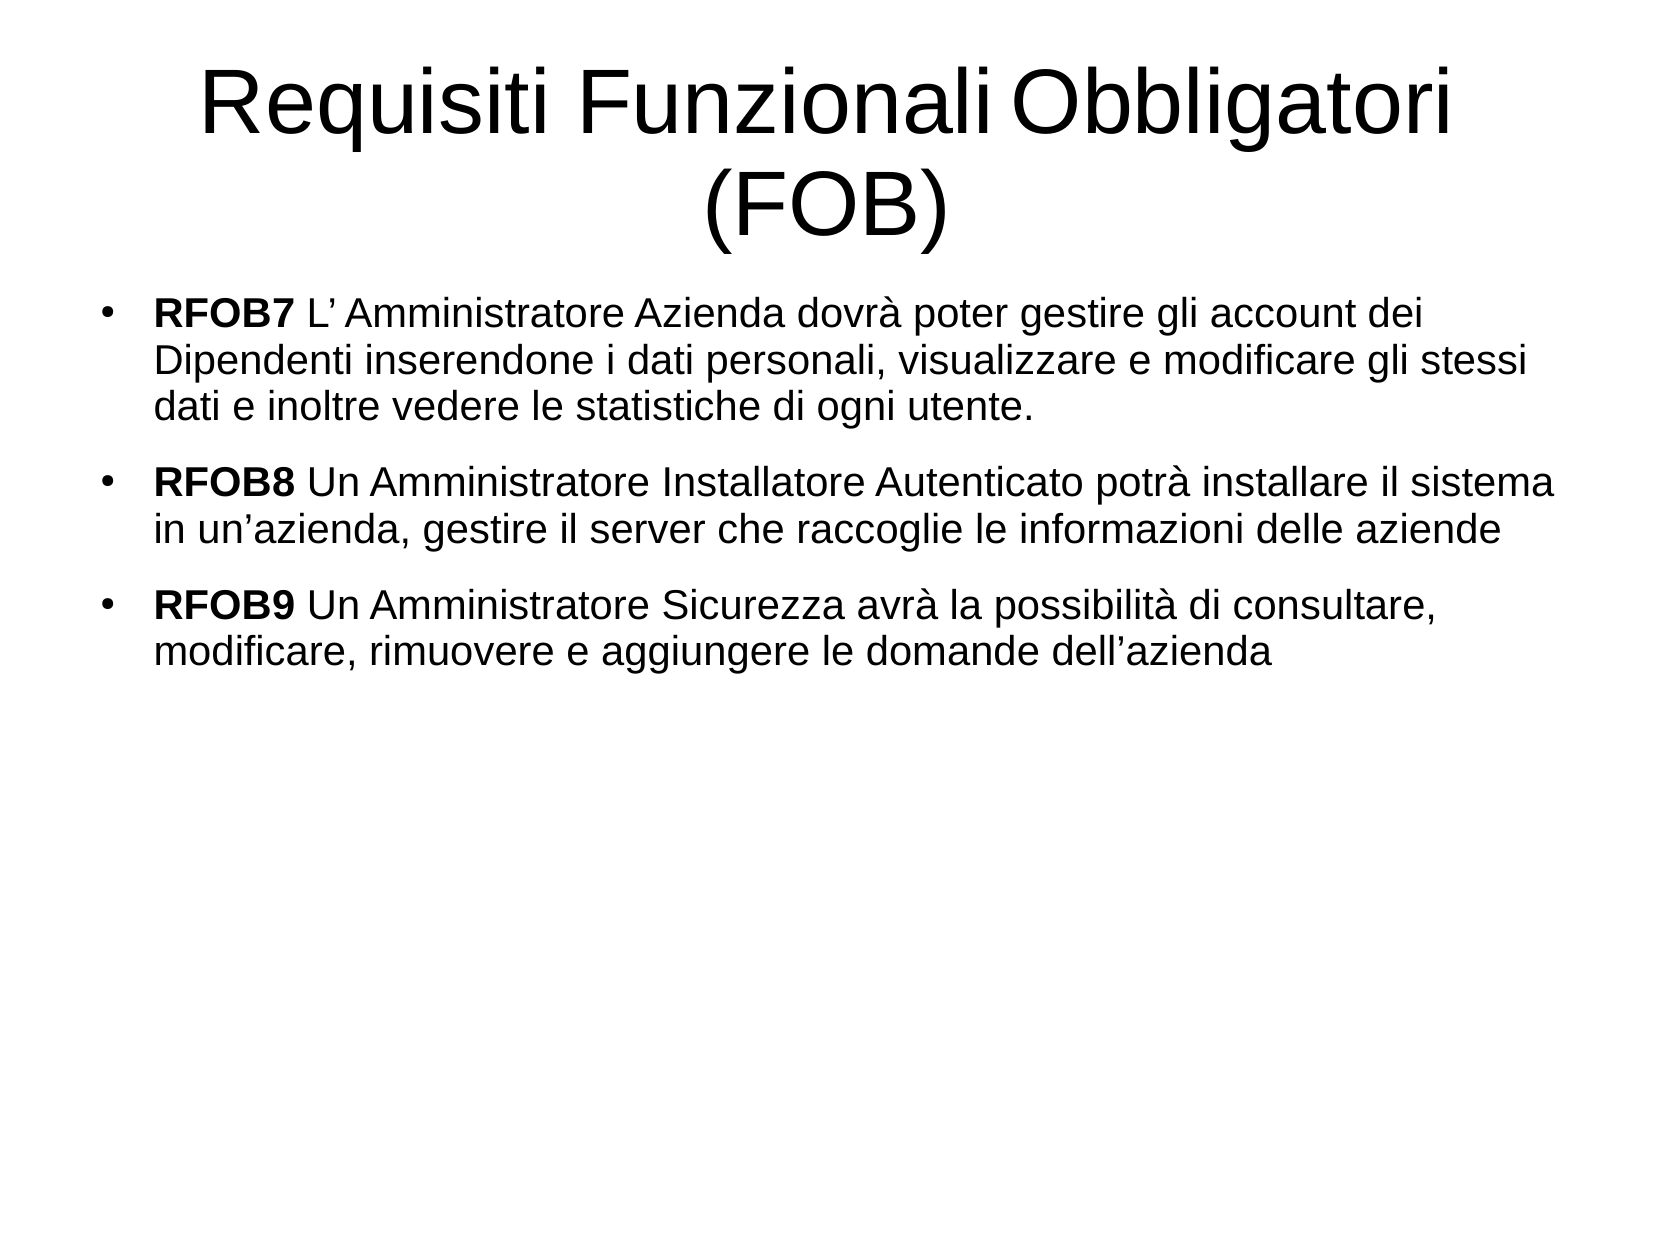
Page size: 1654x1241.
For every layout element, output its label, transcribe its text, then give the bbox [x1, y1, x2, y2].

list RFOB7 L’ Amministratore Azienda dovrà poter gestire gli account dei Dipendenti inserendone i dati personali, visualizzare e modificare gli stessi dati e inoltre vedere le statistiche di ogni utente. RFOB8 Un Amministratore Installatore Autenticato potrà installare il sistema in un’azienda, gestire il server che raccoglie le informazioni delle aziende RFOB9 Un Amministratore Sicurezza avrà la possibilità di consultare, modificare, rimuovere e aggiungere le domande dell’azienda [82, 290, 1571, 1109]
title Requisiti Funzionali Obbligatori (FOB) [82, 49, 1571, 257]
